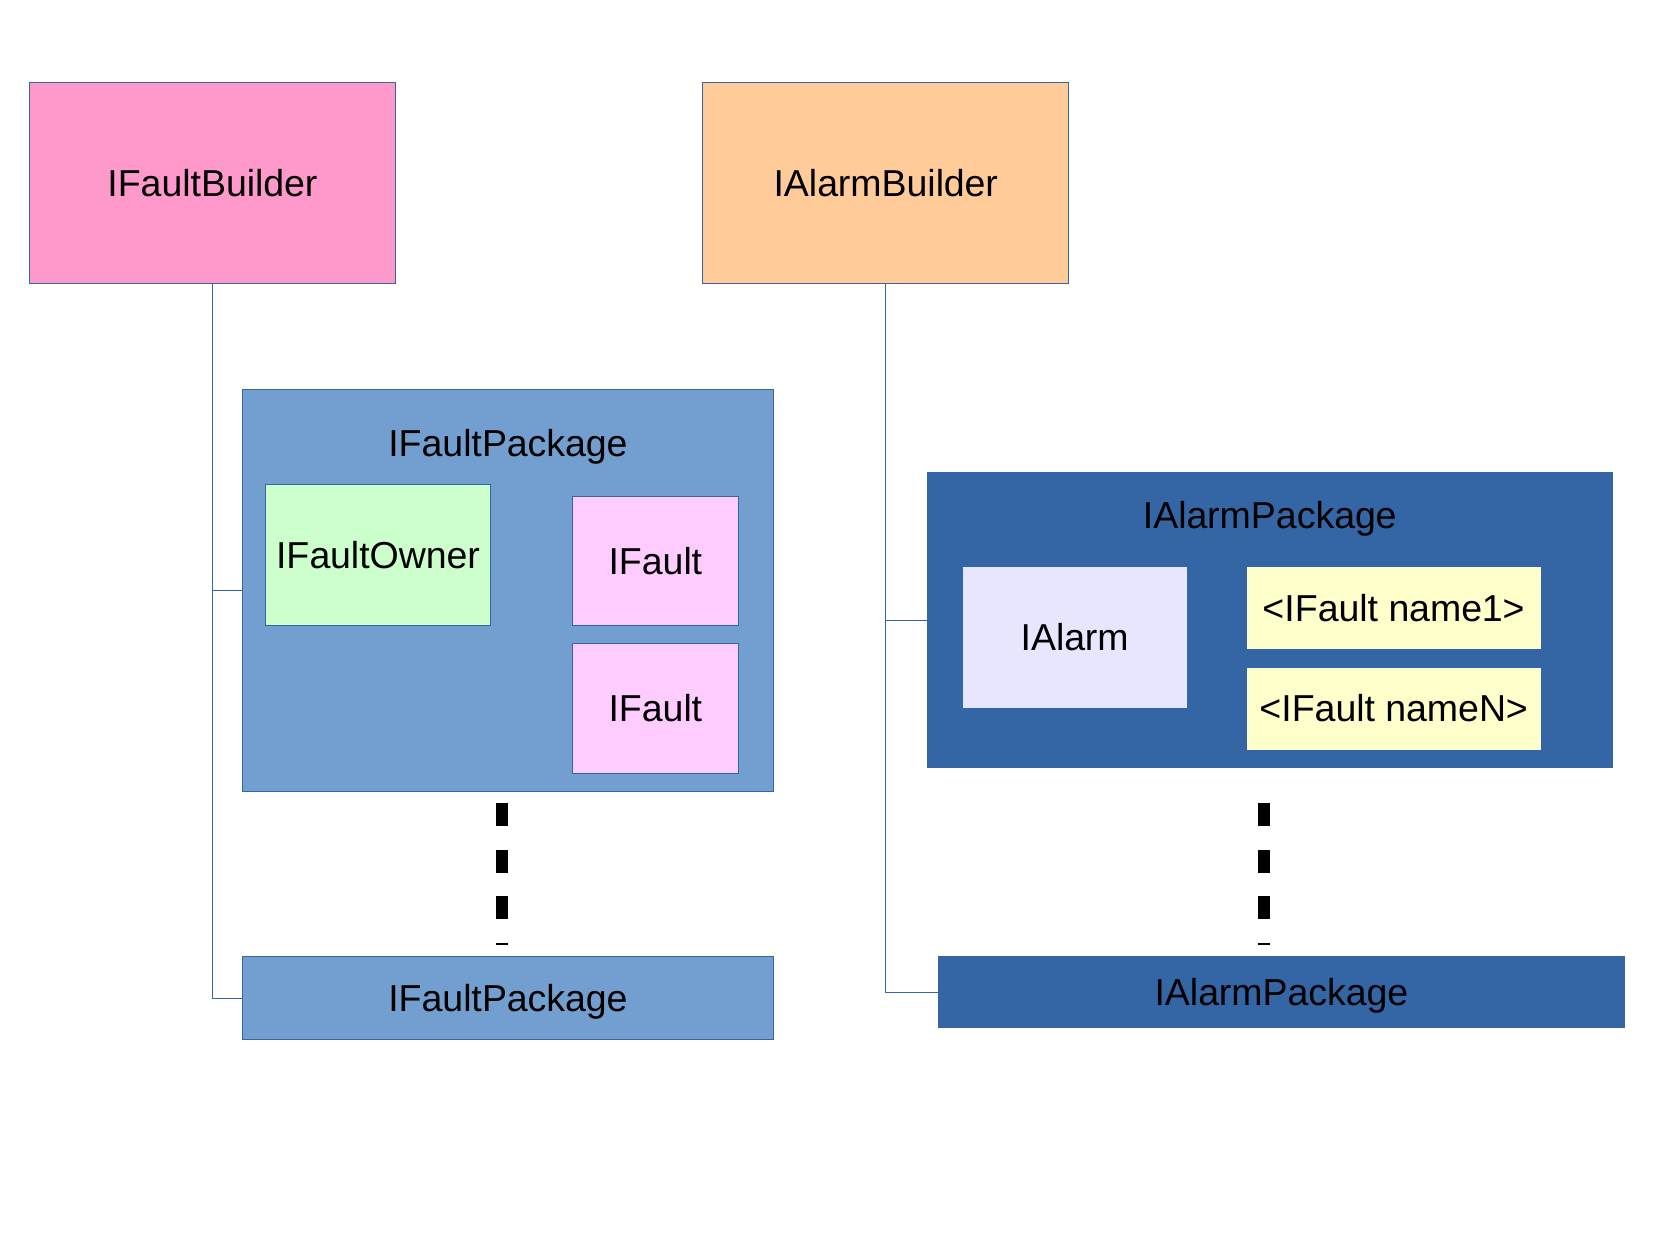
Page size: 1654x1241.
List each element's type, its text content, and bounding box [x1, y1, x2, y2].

text_box IAlarmBuilder [702, 82, 1069, 284]
text_box IFaultBuilder [29, 82, 396, 284]
text_box IAlarmPackage [927, 472, 1613, 768]
text_box <IFault name1> [1246, 566, 1542, 650]
text_box <IFault nameN> [1246, 667, 1542, 751]
text_box IAlarm [962, 566, 1188, 709]
text_box IFault [572, 496, 739, 626]
text_box IAlarmPackage [938, 956, 1625, 1028]
text_box IFaultOwner [265, 484, 491, 626]
text_box IFaultPackage [242, 956, 774, 1040]
text_box IFaultPackage [242, 389, 774, 792]
text_box IFault [572, 643, 739, 774]
